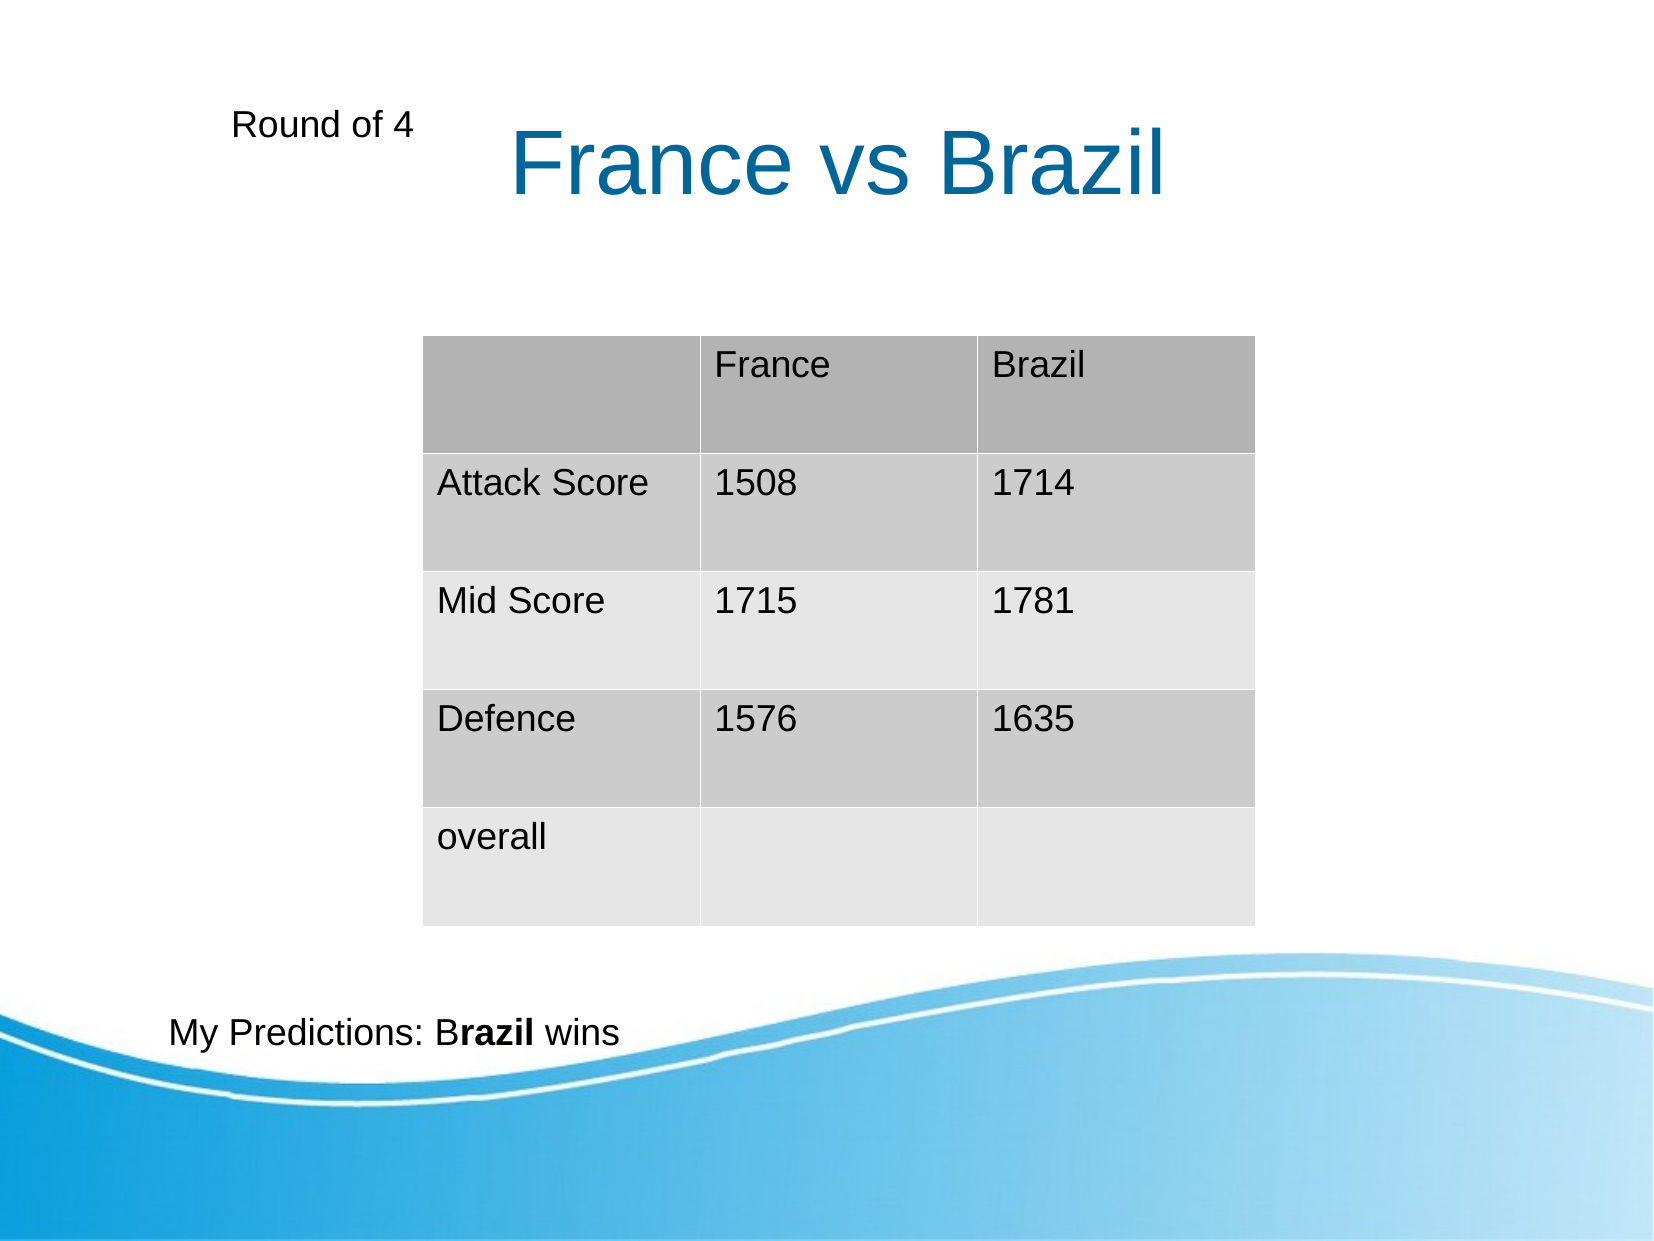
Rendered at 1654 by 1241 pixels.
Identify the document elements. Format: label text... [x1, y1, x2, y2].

table_cell Mid Score [423, 572, 700, 689]
picture [0, 952, 1654, 1241]
table_cell 1714 [978, 454, 1255, 571]
table_cell [978, 808, 1255, 926]
table_cell [701, 808, 977, 926]
table_cell Attack Score [423, 454, 700, 571]
table_header [423, 336, 700, 453]
table_header Brazil [978, 336, 1255, 453]
table_cell 1715 [701, 572, 977, 689]
table_cell 1635 [978, 690, 1255, 807]
title France vs Brazil [94, 59, 1583, 267]
table_cell Defence [423, 690, 700, 807]
table_header France [701, 336, 977, 453]
table_cell overall [423, 808, 700, 926]
table_cell 1508 [701, 454, 977, 571]
text_box Round of 4 [216, 96, 429, 147]
table_cell 1781 [978, 572, 1255, 689]
text_box My Predictions: Brazil wins [153, 1003, 1441, 1146]
table_cell 1576 [701, 690, 977, 807]
